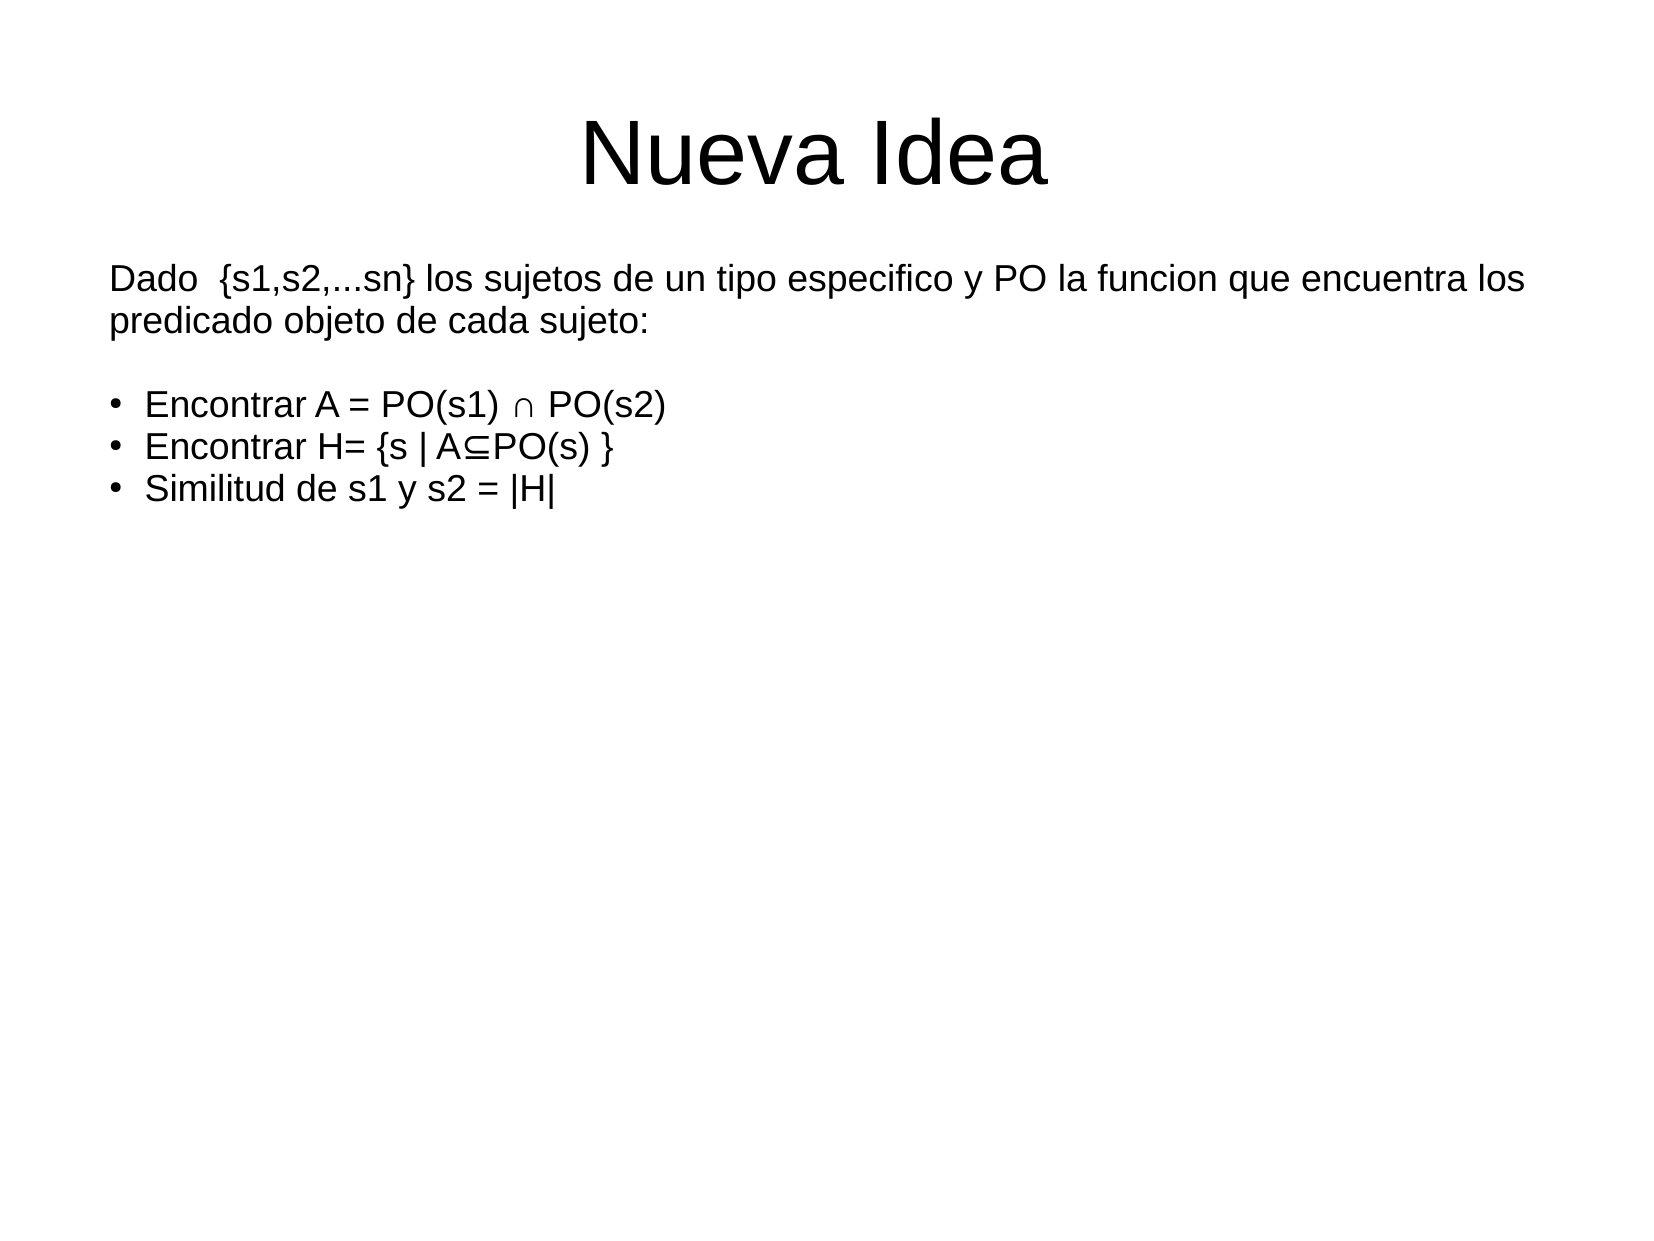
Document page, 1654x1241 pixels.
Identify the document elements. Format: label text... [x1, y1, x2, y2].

title Nueva Idea [82, 49, 1571, 257]
text_box Dado {s1,s2,...sn} los sujetos de un tipo especifico y PO la funcion que encuentra los predicado objeto de cada sujeto: Encontrar A = PO(s1) ∩ PO(s2) Encontrar H= {s | A⊆PO(s) } Similitud de s1 y s2 = |H| [94, 250, 1583, 518]
